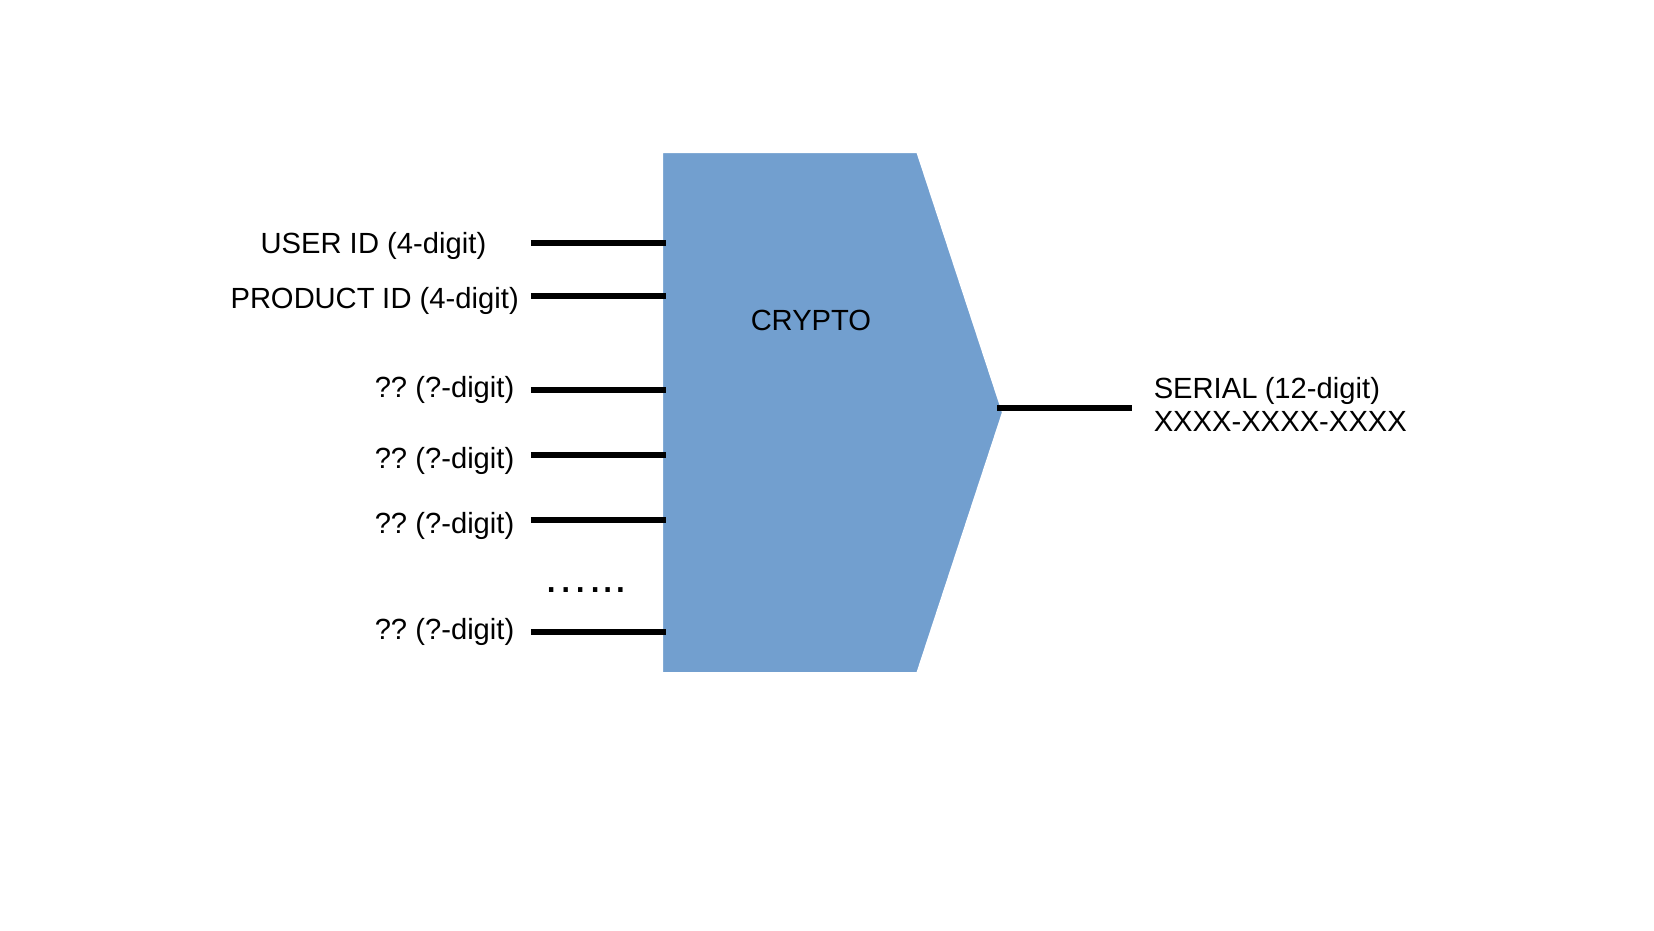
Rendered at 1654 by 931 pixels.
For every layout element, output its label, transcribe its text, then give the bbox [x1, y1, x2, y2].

text_box CRYPTO [736, 296, 956, 362]
text_box [660, 150, 1006, 676]
text_box PRODUCT ID (4-digit) [215, 274, 586, 355]
text_box USER ID (4-digit) [245, 219, 526, 274]
text_box ?? (?-digit) [360, 434, 730, 499]
text_box ?? (?-digit) [360, 605, 730, 686]
text_box ?? (?-digit) [360, 363, 730, 434]
text_box …... [528, 543, 898, 625]
text_box ?? (?-digit) [360, 499, 730, 580]
text_box SERIAL (12-digit) XXXX-XXXX-XXXX [1139, 364, 1509, 445]
